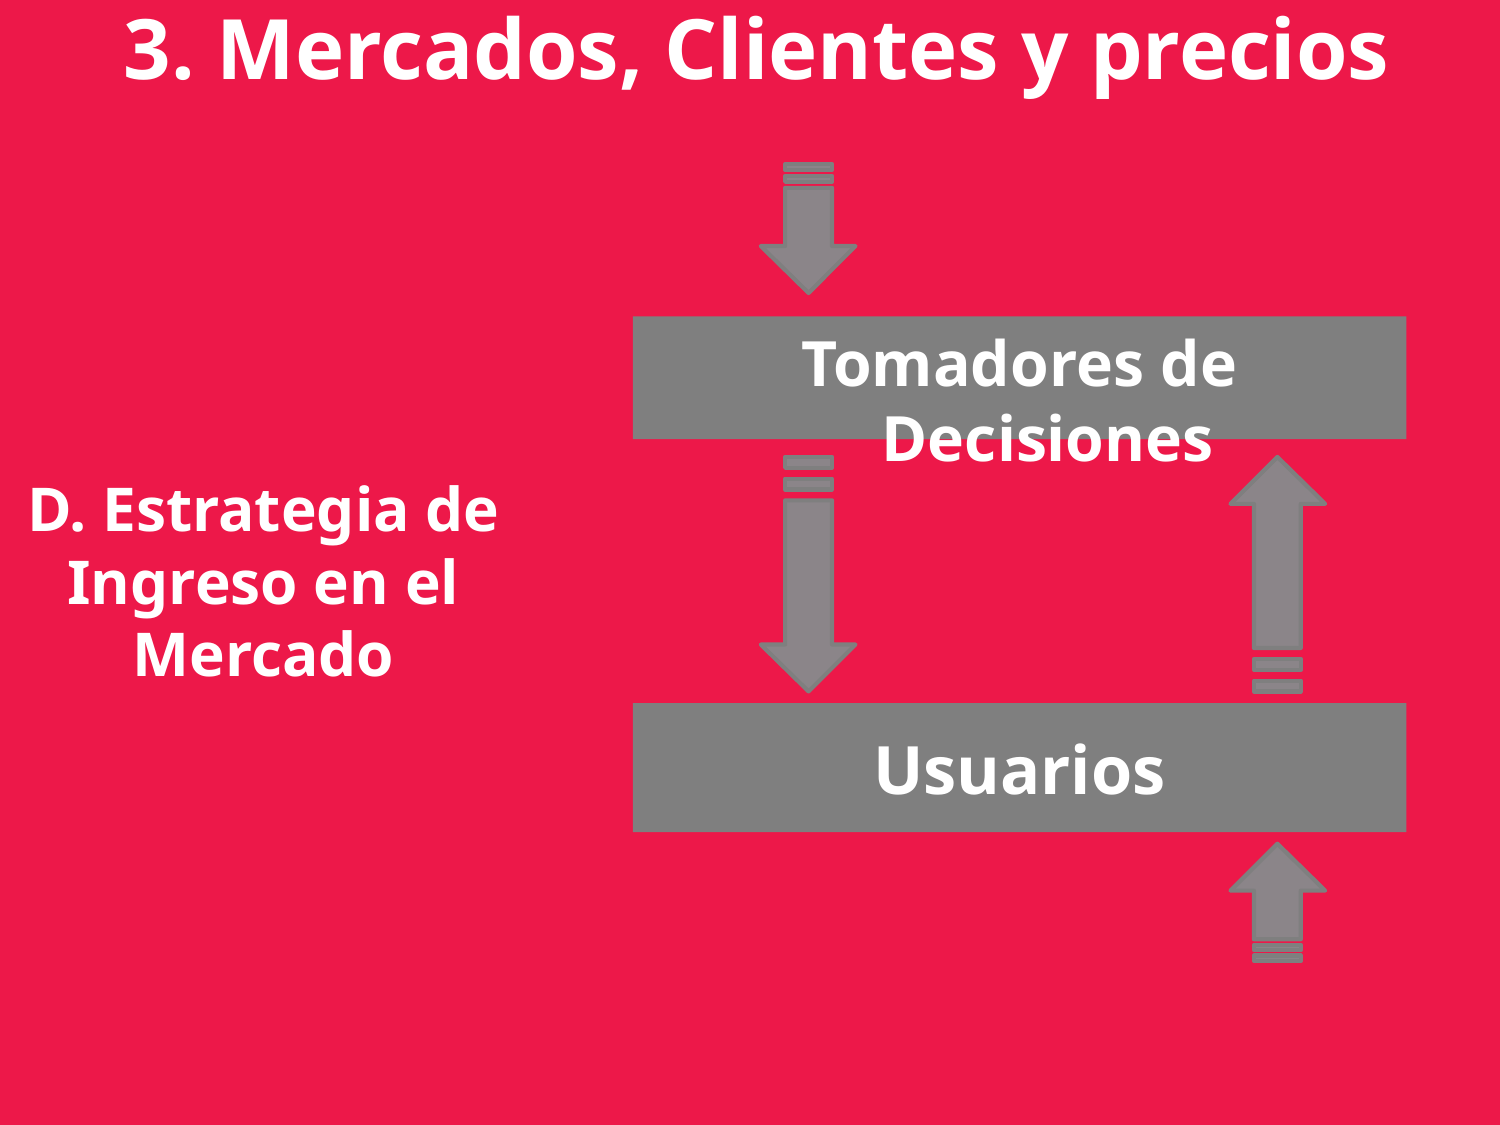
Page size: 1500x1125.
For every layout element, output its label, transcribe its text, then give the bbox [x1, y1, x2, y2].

text_box [760, 500, 856, 692]
text_box [1253, 955, 1301, 961]
text_box 3. Mercados, Clientes y precios [82, 0, 1433, 106]
text_box [1253, 658, 1301, 670]
text_box [1230, 456, 1326, 649]
text_box [785, 163, 833, 170]
text_box Tomadores de Decisiones [632, 316, 1407, 440]
text_box Usuarios [632, 703, 1407, 833]
text_box [785, 175, 833, 182]
text_box [1253, 680, 1301, 692]
text_box [785, 456, 833, 468]
text_box [1253, 944, 1301, 951]
text_box [1230, 843, 1326, 940]
text_box [785, 478, 833, 490]
text_box D. Estrategia de Ingreso en el Mercado [0, 457, 528, 704]
text_box [760, 187, 856, 293]
